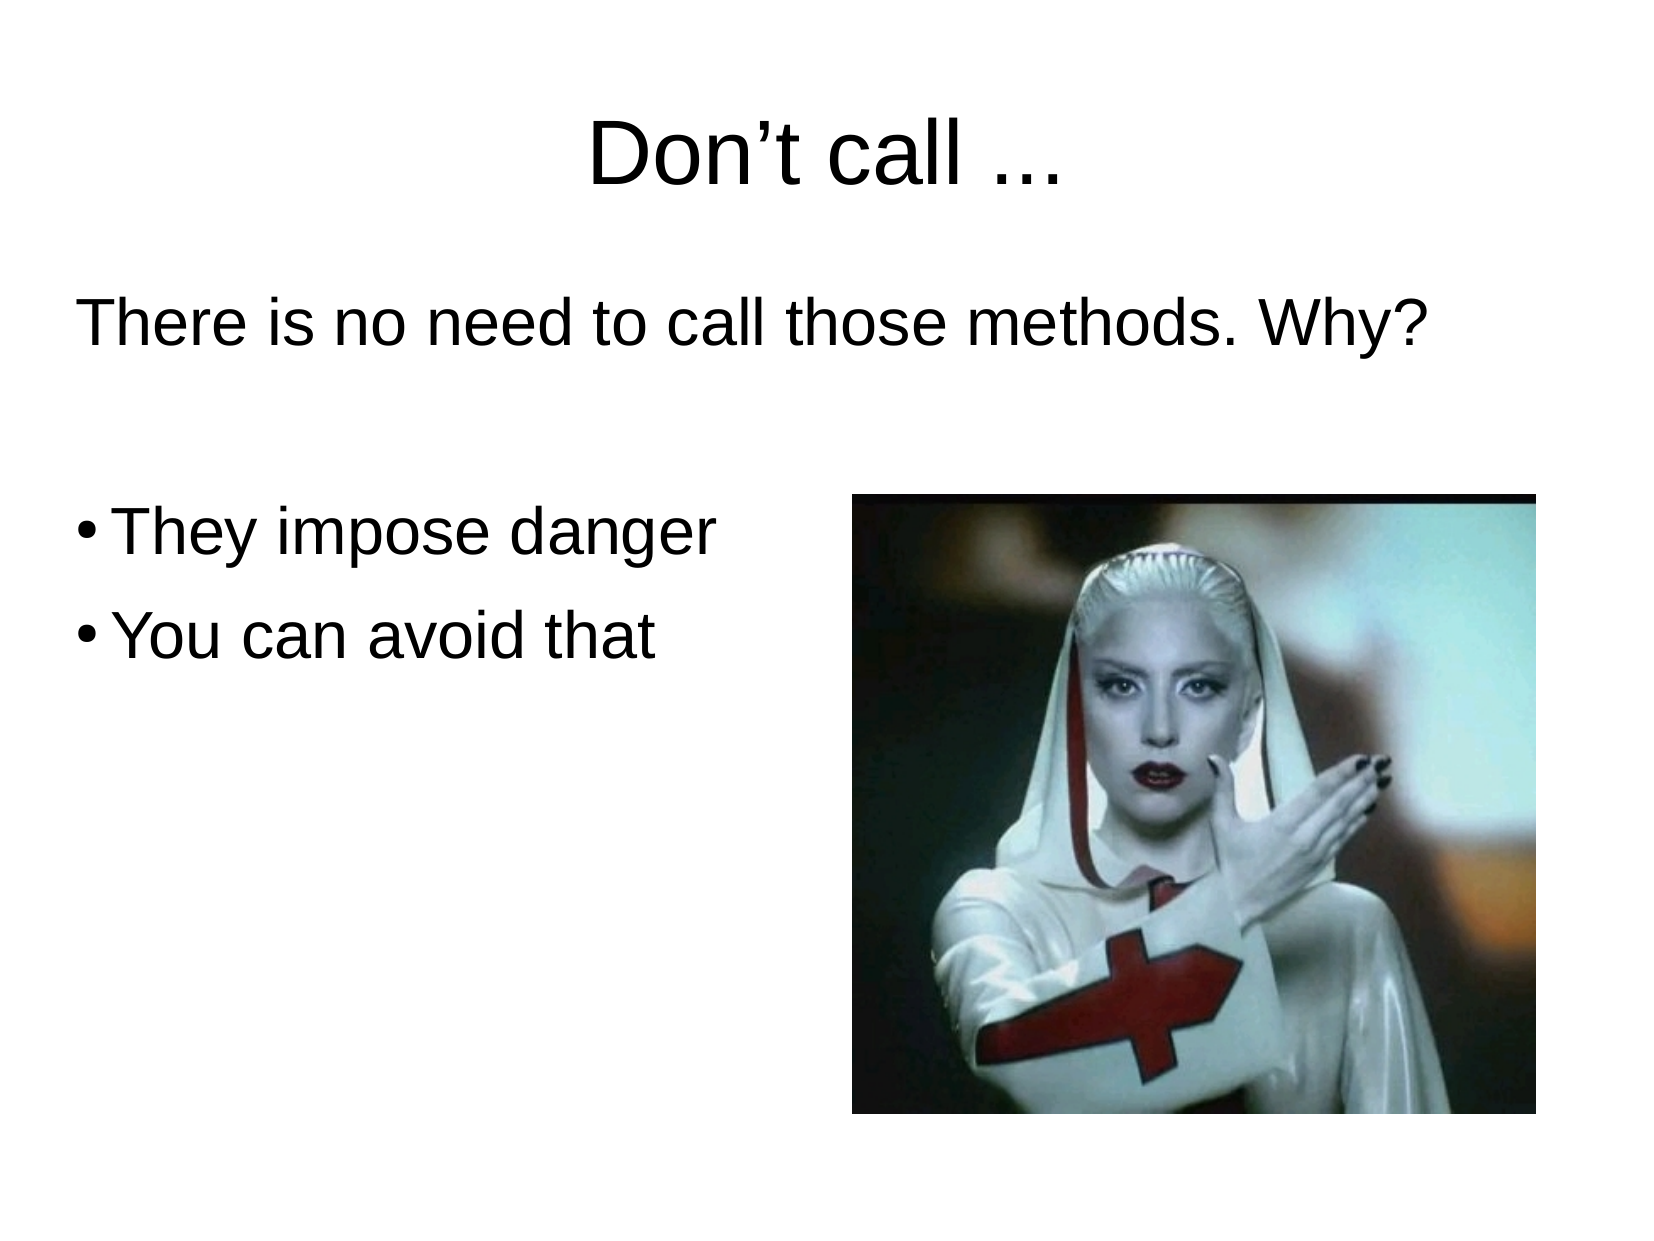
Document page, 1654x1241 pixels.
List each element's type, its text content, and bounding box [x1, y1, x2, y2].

title Don’t call ... [82, 49, 1571, 257]
picture [852, 494, 1536, 1114]
list There is no need to call those methods. Why? They impose danger You can avoid that [74, 285, 1563, 1151]
